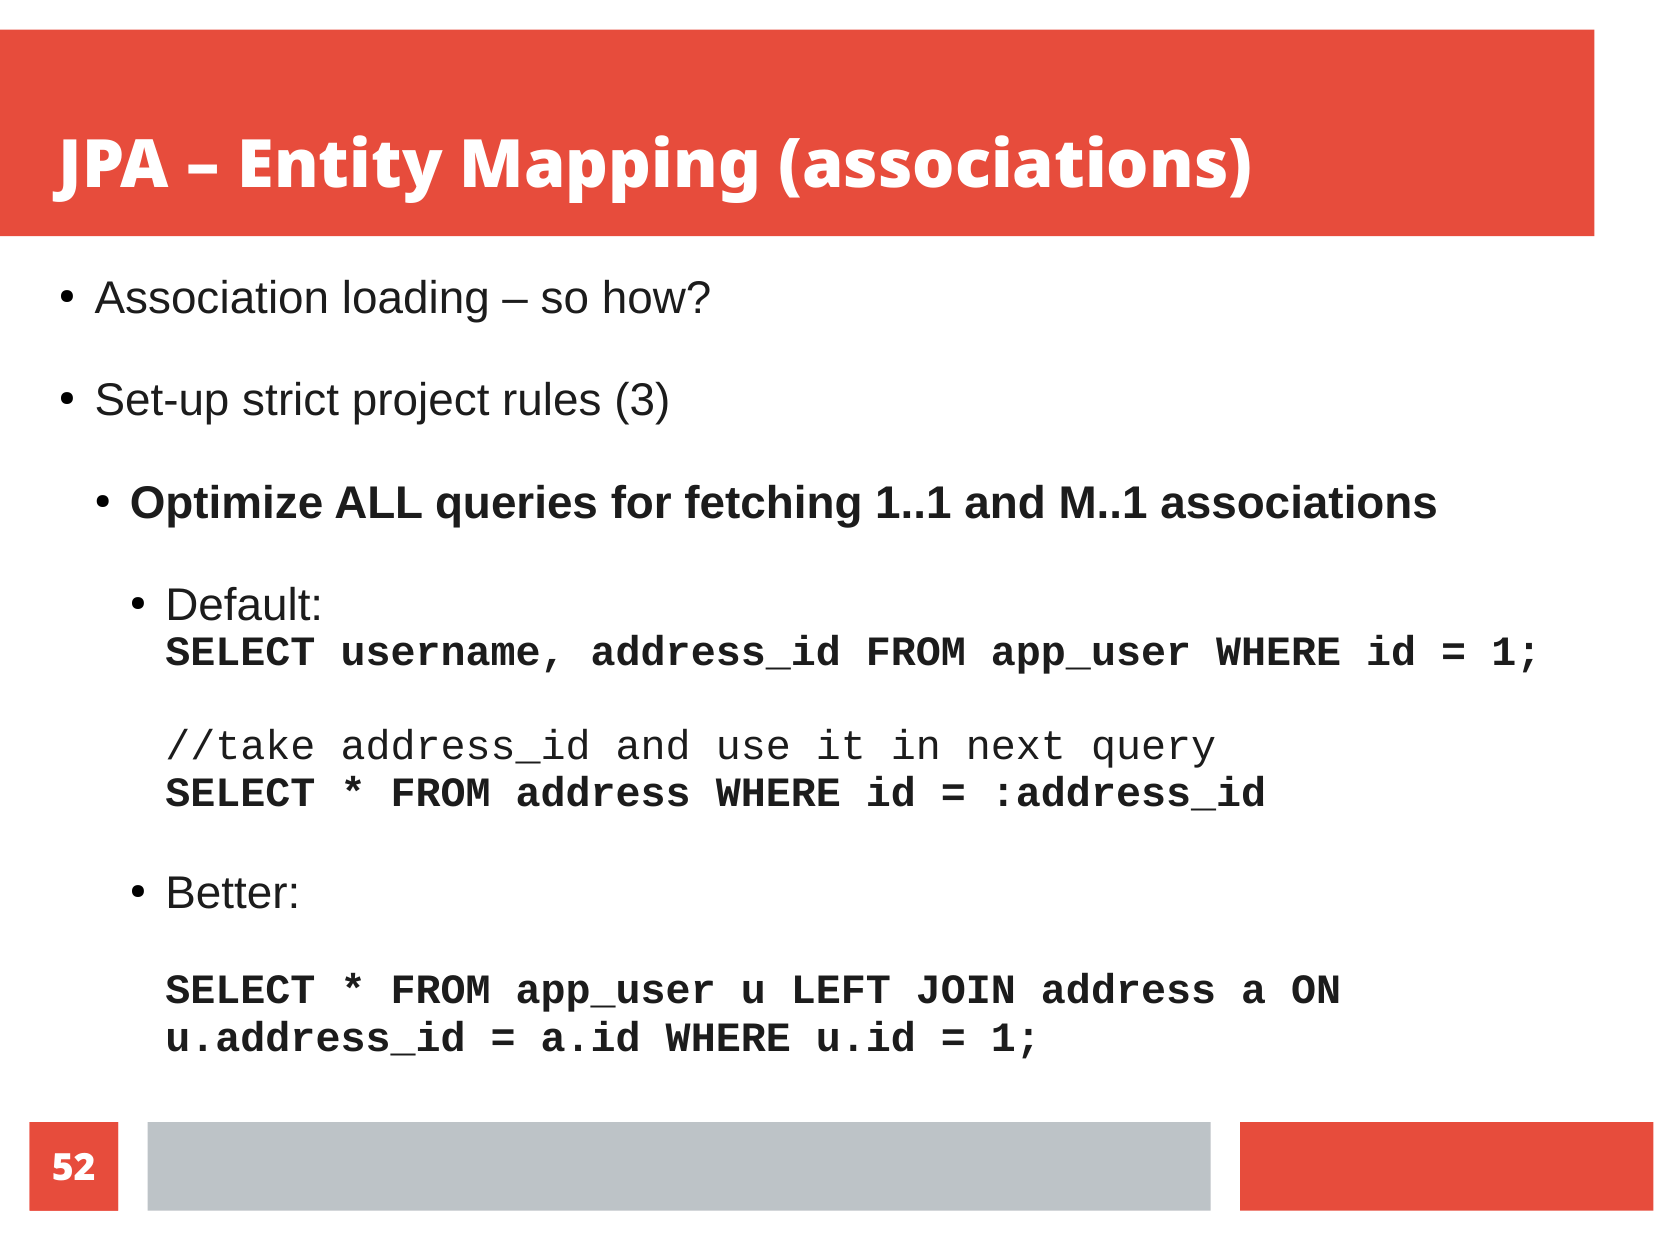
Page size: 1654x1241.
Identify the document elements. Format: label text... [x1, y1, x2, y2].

subtitle Association loading – so how? Set-up strict project rules (3) Optimize ALL queries for fetching 1..1 and M..1 associations Default: SELECT username, address_id FROM app_user WHERE id = 1; //take address_id and use it in next query SELECT * FROM address WHERE id = :address_id Better: SELECT * FROM app_user u LEFT JOIN address a ON u.address_id = a.id WHERE u.id = 1; [59, 271, 1595, 1040]
title JPA – Entity Mapping (associations) [59, 59, 1595, 207]
